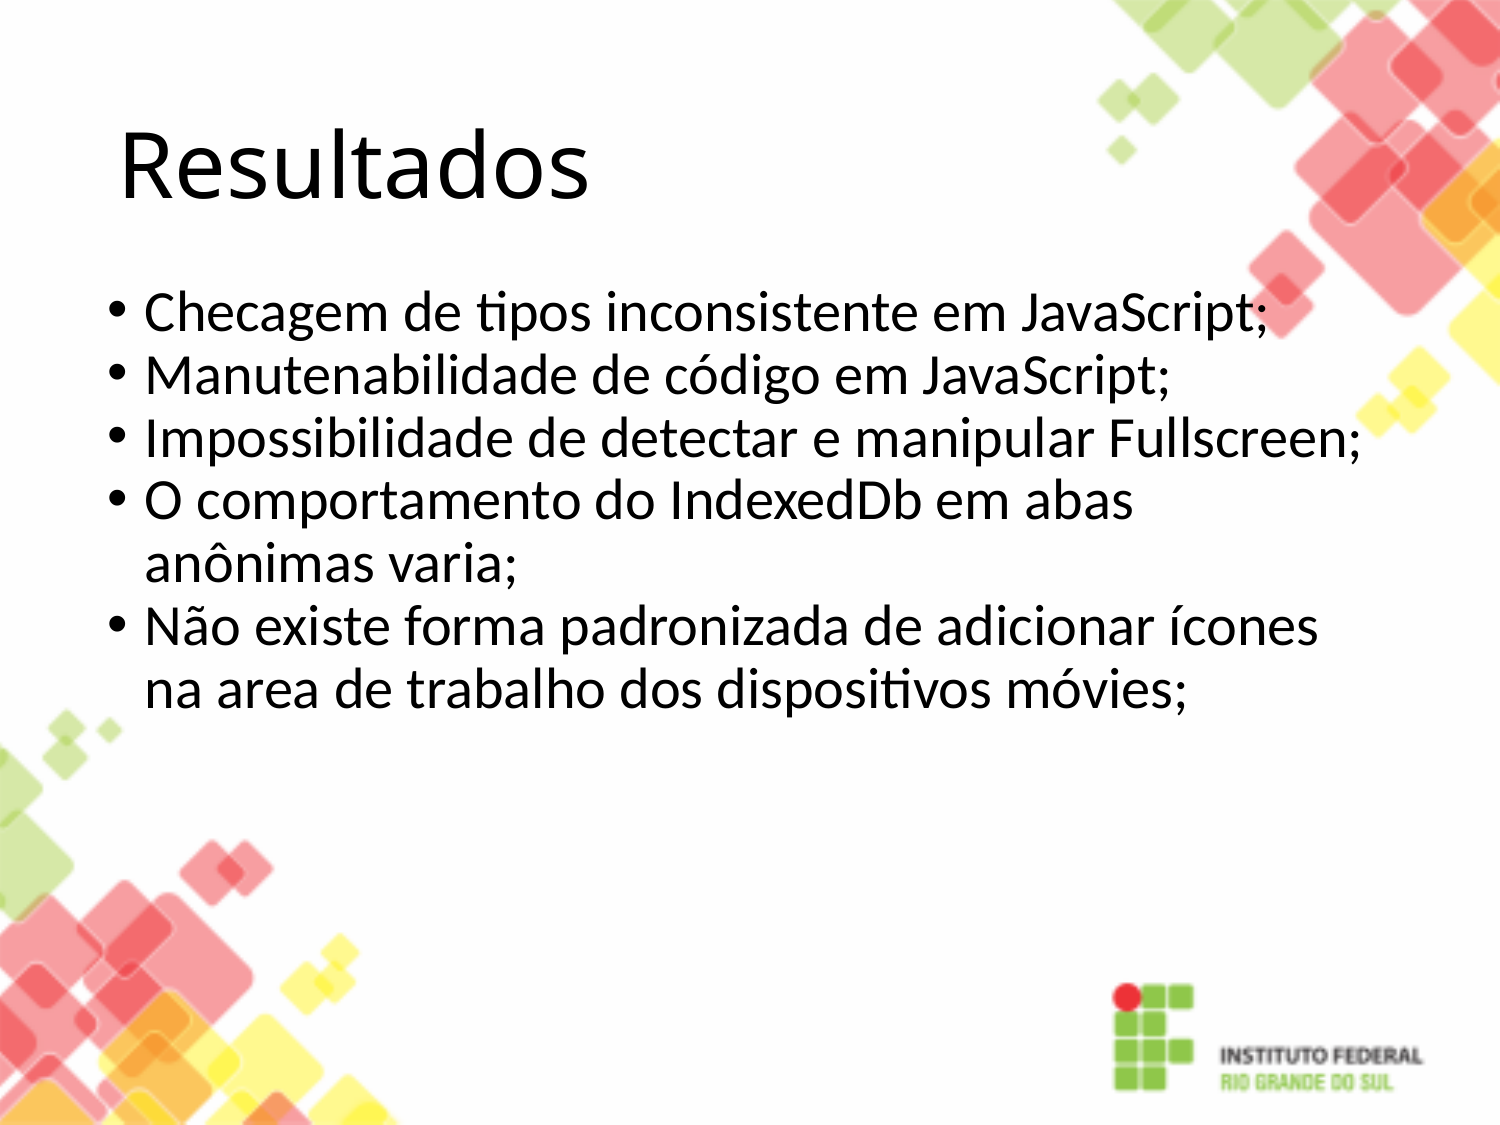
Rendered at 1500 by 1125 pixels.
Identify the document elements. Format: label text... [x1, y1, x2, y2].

text_box Checagem de tipos inconsistente em JavaScript; Manutenabilidade de código em JavaScript; Impossibilidade de detectar e manipular Fullscreen; O comportamento do IndexedDb em abas anônimas varia; Não existe forma padronizada de adicionar ícones na area de trabalho dos dispositivos móvies; [92, 273, 1387, 988]
text_box Resultados [103, 59, 1397, 278]
picture [0, 0, 1500, 1125]
